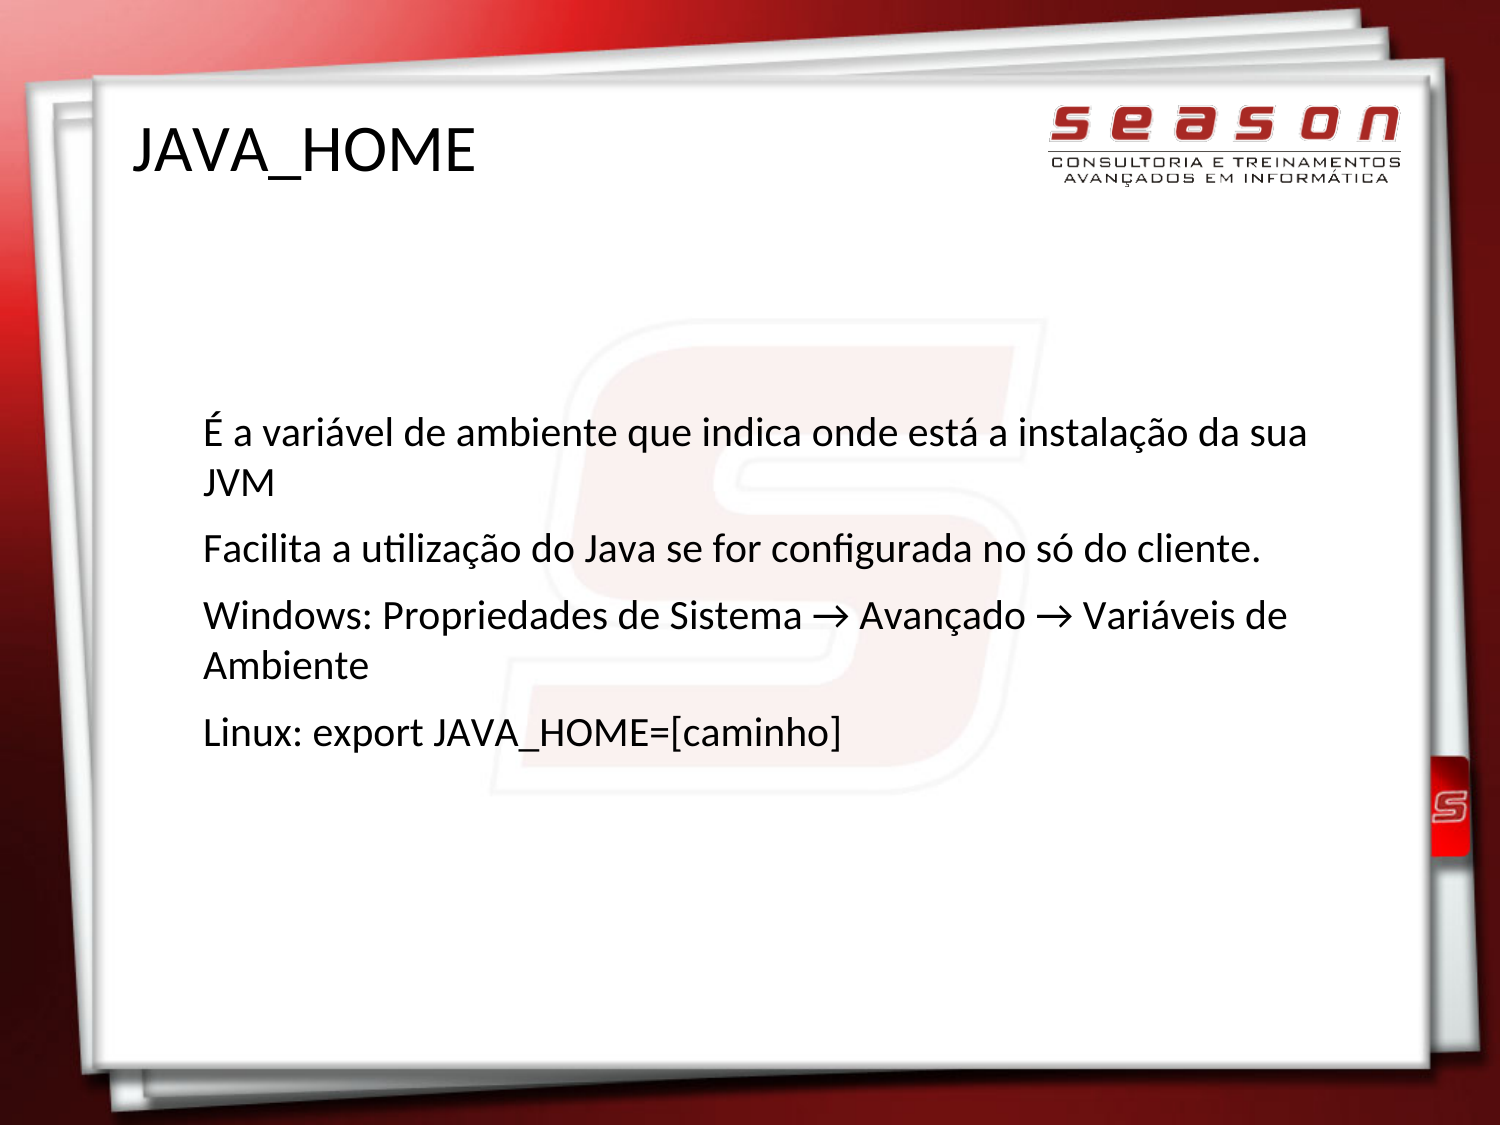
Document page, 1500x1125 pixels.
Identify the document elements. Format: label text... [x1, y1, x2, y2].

text_box É a variável de ambiente que indica onde está a instalação da sua JVM Facilita a utilização do Java se for configurada no só do cliente. Windows: Propriedades de Sistema → Avançado → Variáveis de Ambiente Linux: export JAVA_HOME=[caminho] [203, 311, 1323, 848]
title JAVA_HOME [118, 33, 1394, 257]
picture [0, 0, 1500, 1125]
